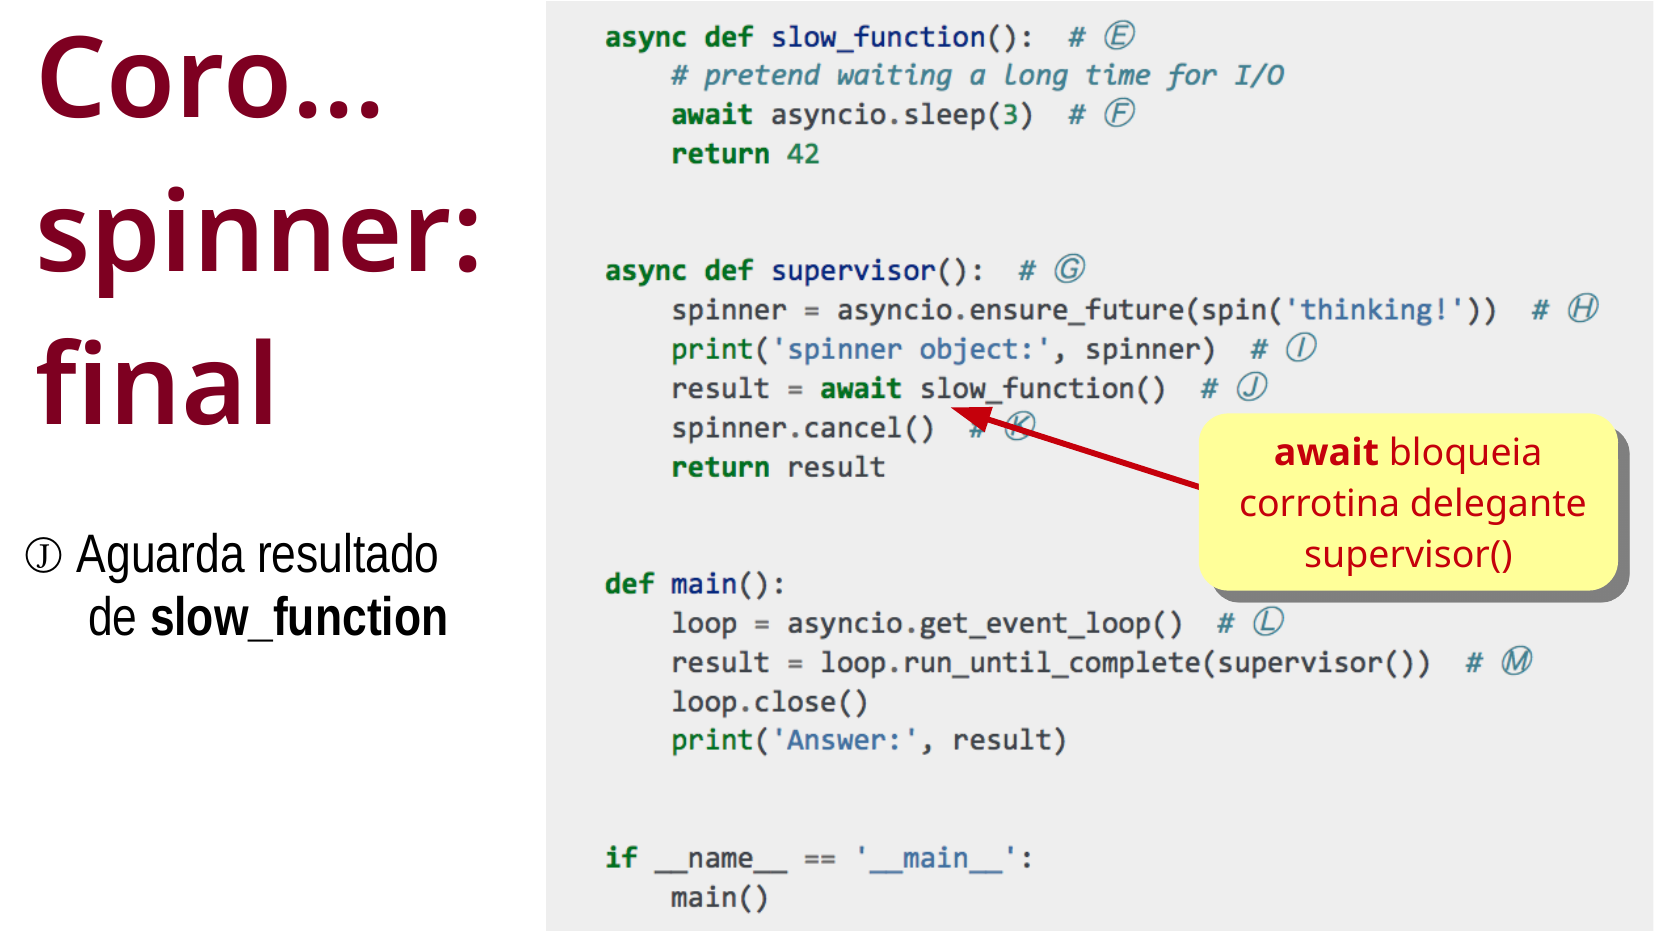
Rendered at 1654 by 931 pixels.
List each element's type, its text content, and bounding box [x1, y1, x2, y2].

title Coro... spinner: final [35, 59, 1571, 396]
list Ⓙ Aguarda resultado de slow_function [23, 437, 497, 899]
picture [546, 1, 1654, 931]
text_box await bloqueia corrotina delegante supervisor() [1198, 413, 1619, 591]
